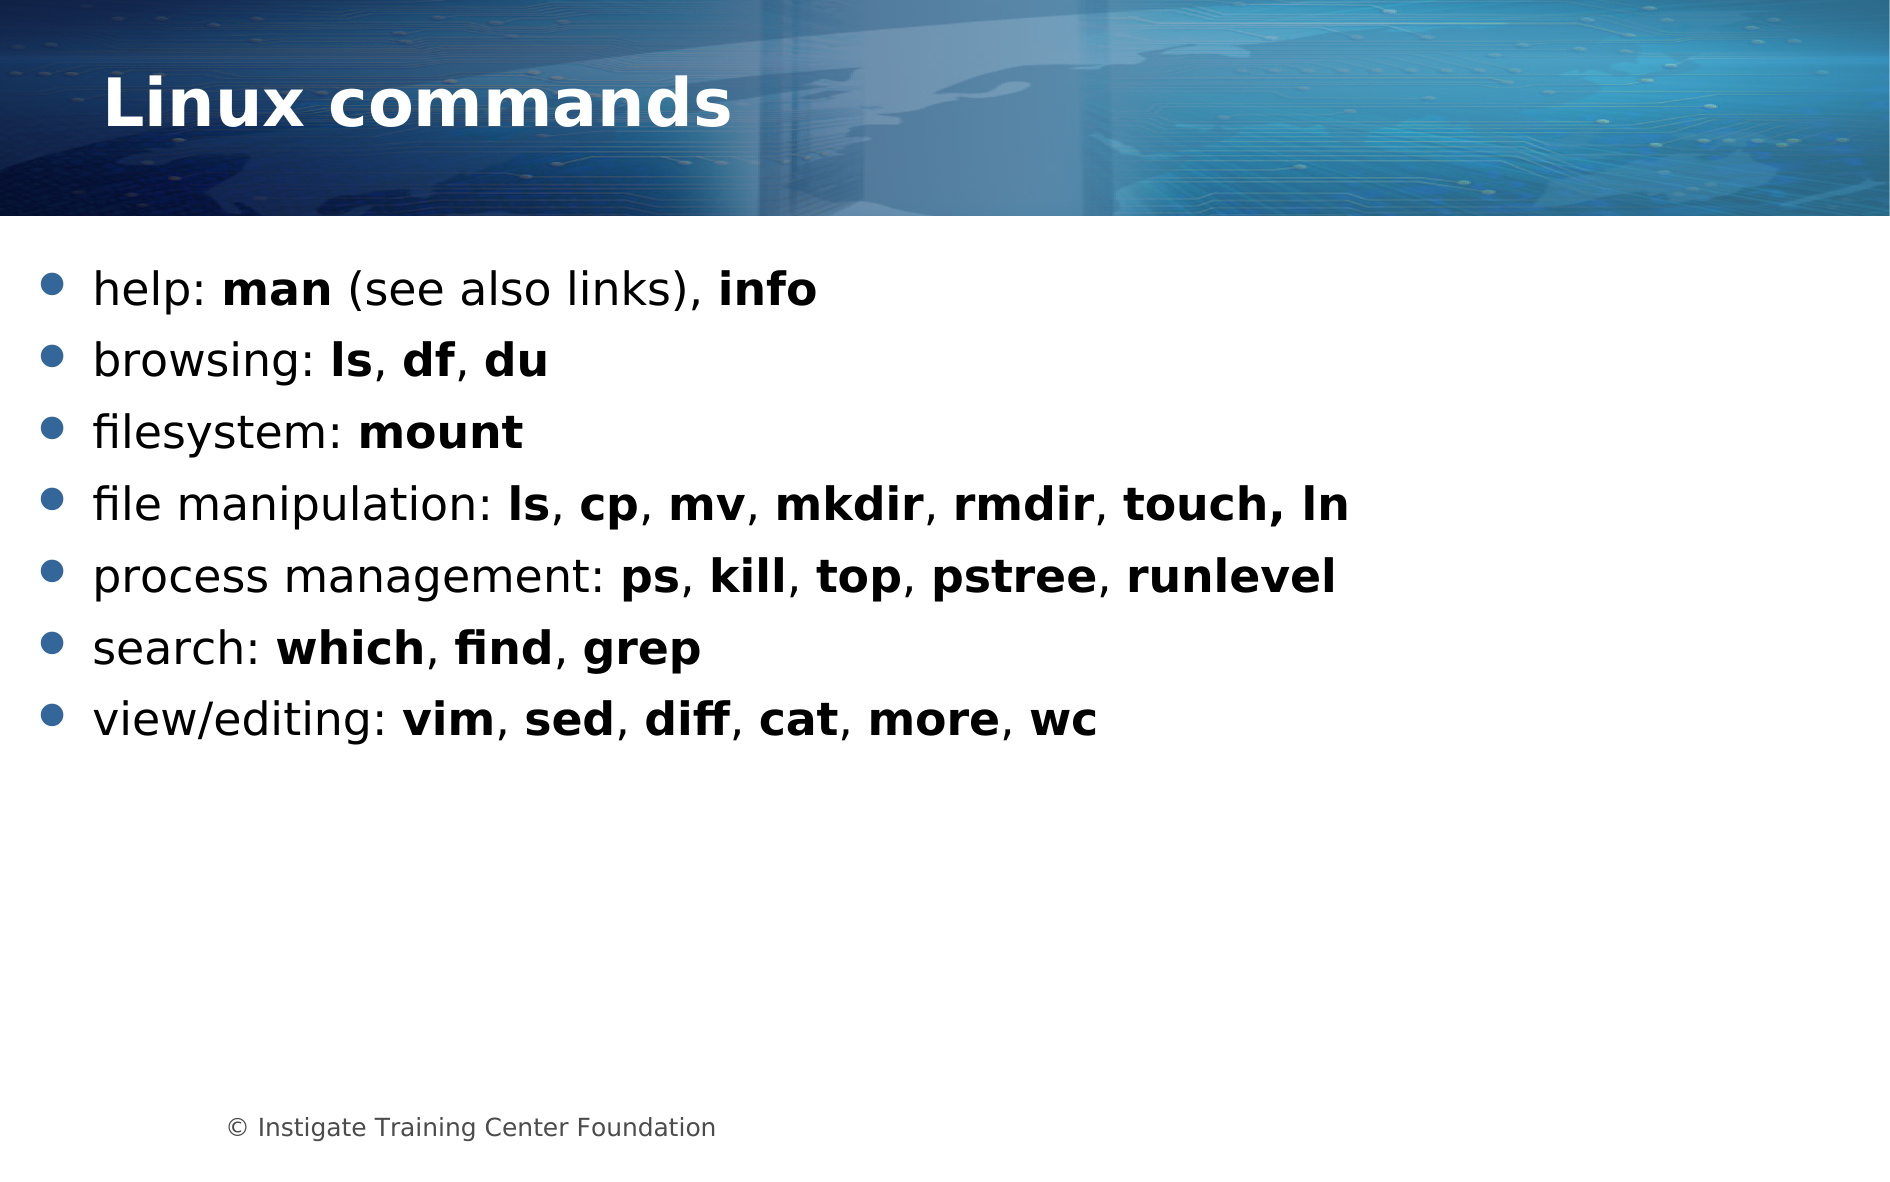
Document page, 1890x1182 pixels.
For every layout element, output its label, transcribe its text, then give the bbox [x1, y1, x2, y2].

picture [0, 0, 1890, 216]
title Linux commands [102, 32, 1801, 188]
list help: man (see also links), info browsing: ls, df, du filesystem: mount file manipulation: ls, cp, mv, mkdir, rmdir, touch, ln process management: ps, kill, top, pstree, runlevel search: which, find, grep view/editing: vim, sed, diff, cat, more, wc [37, 262, 1810, 1028]
